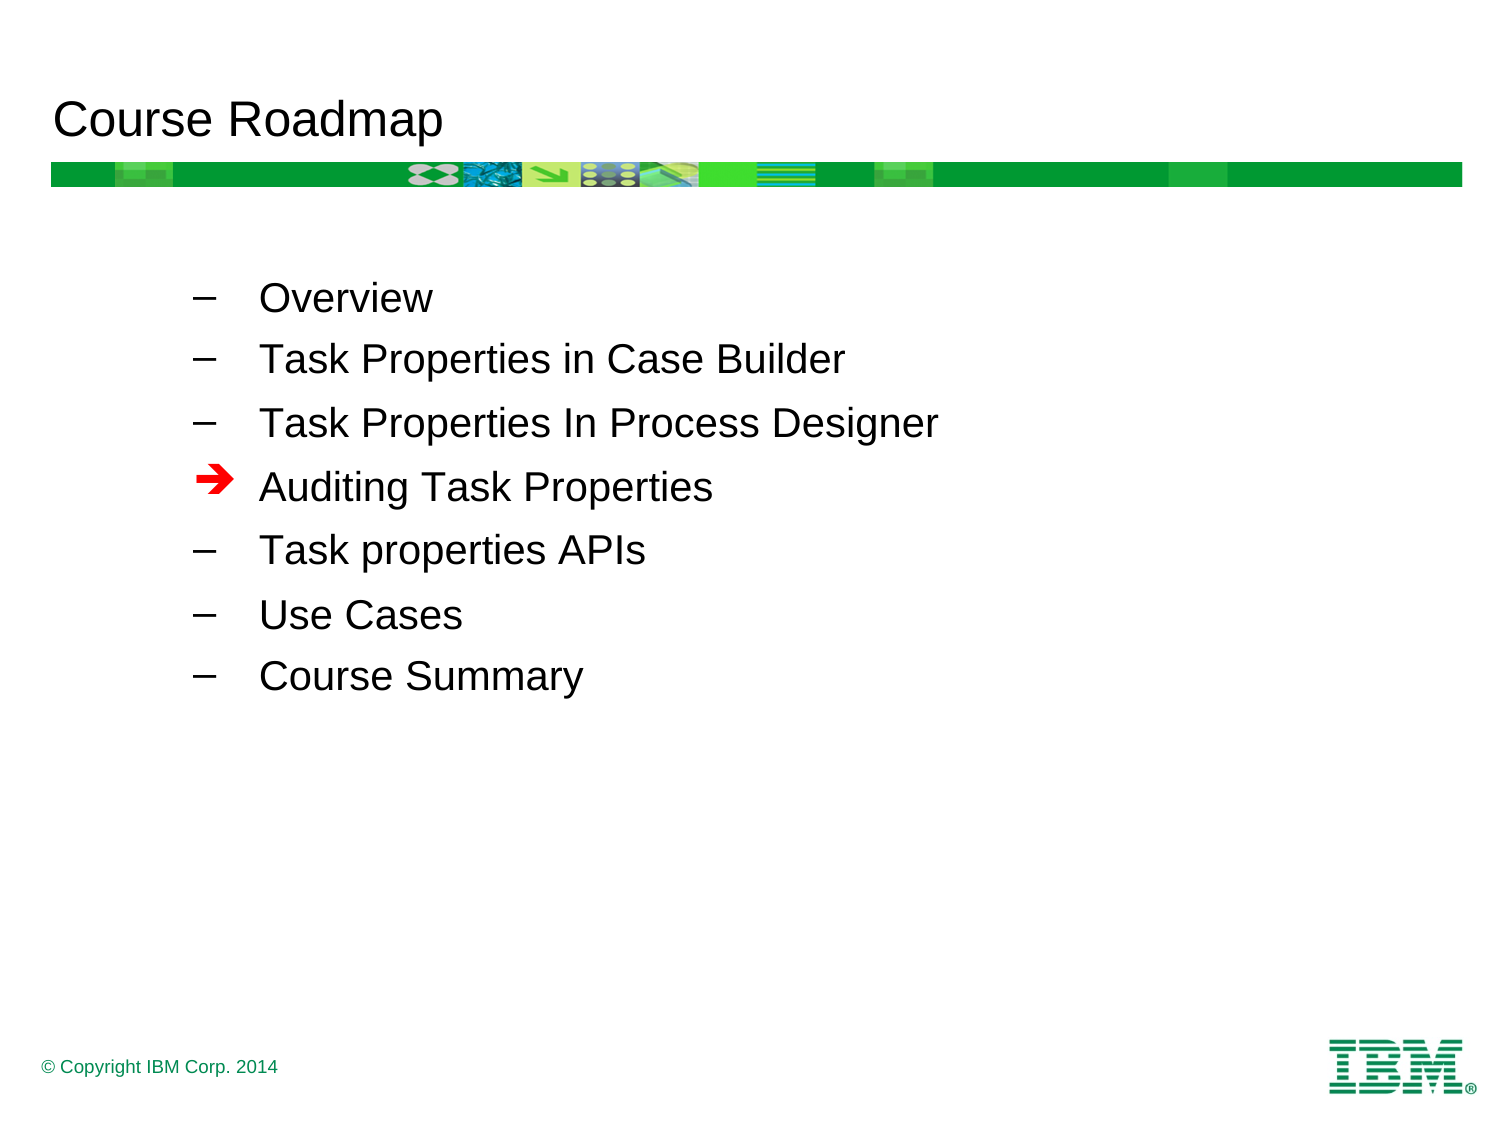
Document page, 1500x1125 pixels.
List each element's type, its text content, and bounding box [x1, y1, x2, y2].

picture [1327, 1037, 1479, 1096]
picture [50, 161, 1463, 189]
list Overview Task Properties in Case Builder Task Properties In Process Designer Auditing Task Properties Task properties APIs Use Cases Course Summary [75, 262, 1426, 1005]
title Course Roadmap [37, 45, 1388, 188]
